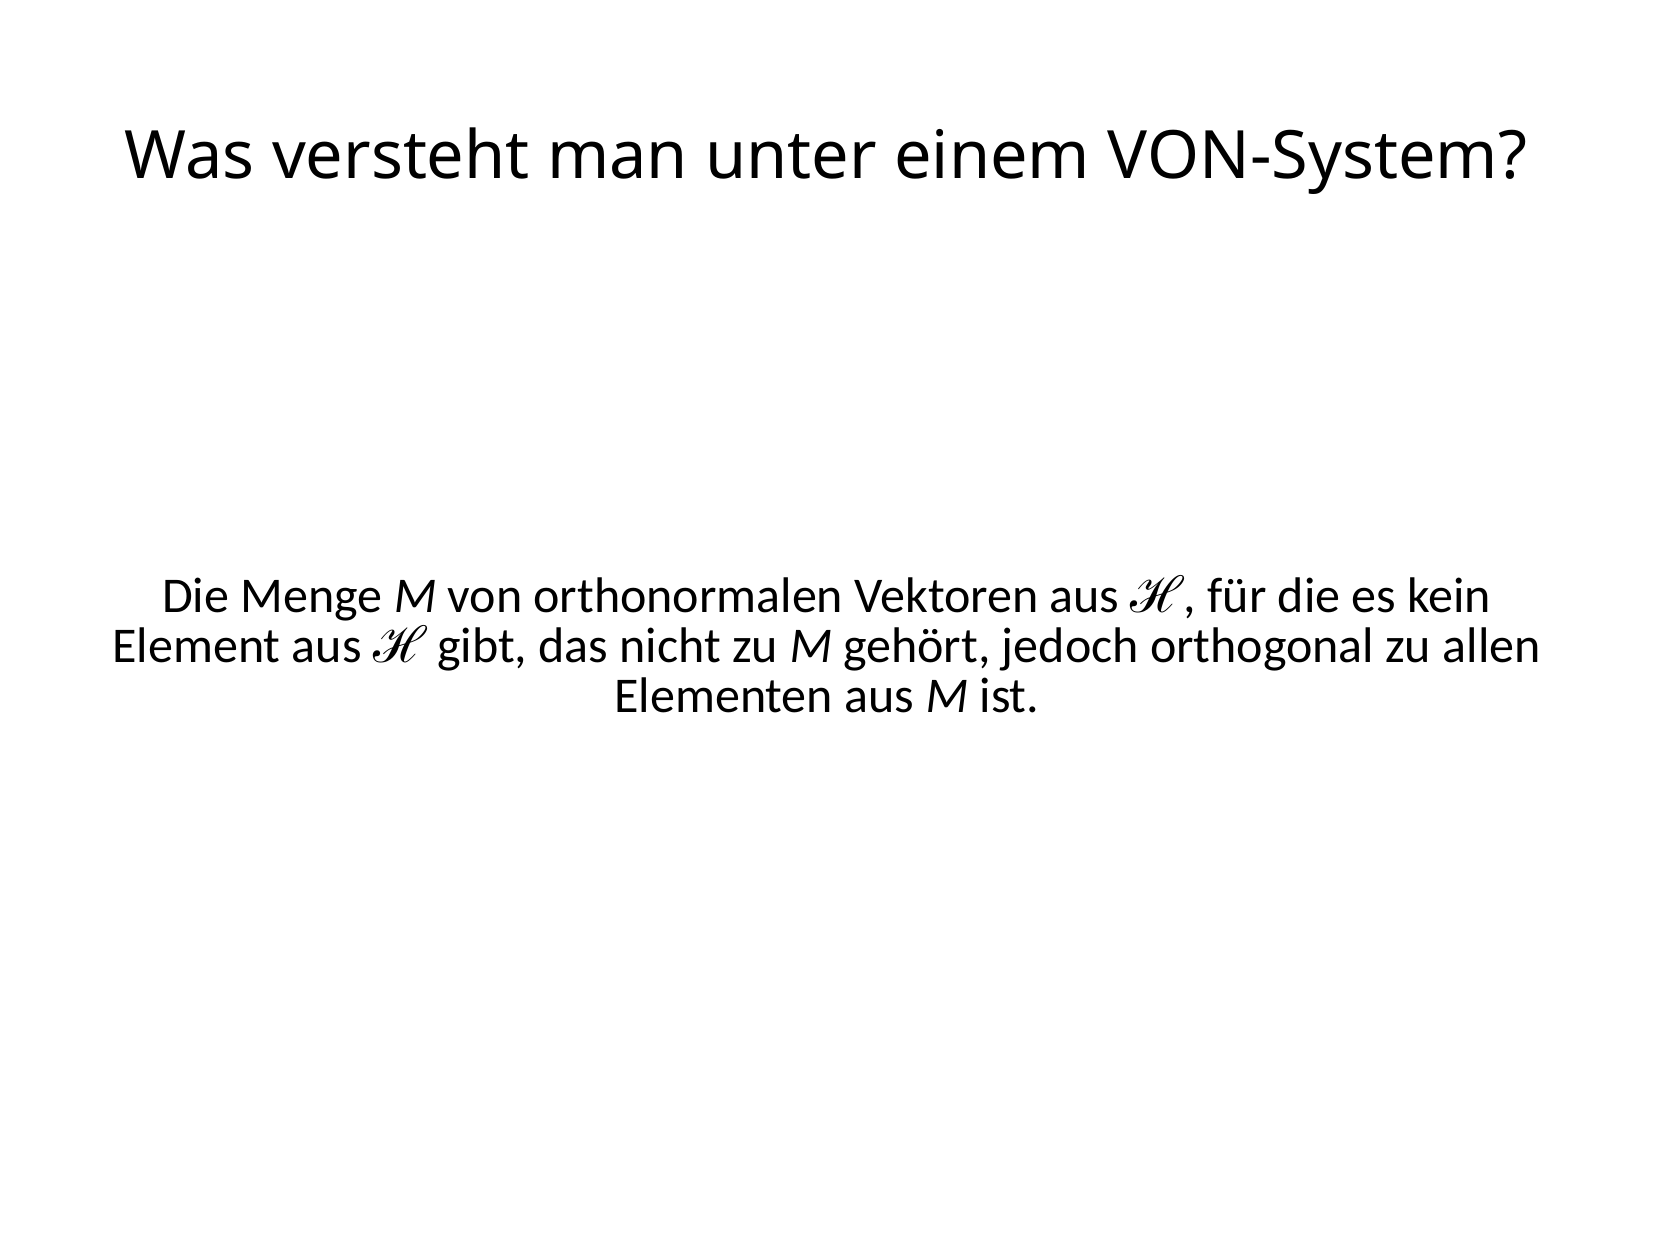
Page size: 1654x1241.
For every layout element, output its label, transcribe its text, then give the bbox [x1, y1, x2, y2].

title Was versteht man unter einem VON-System? [82, 49, 1571, 257]
subtitle Die Menge M von orthonormalen Vektoren aus ℋ, für die es kein Element aus ℋ gibt, das nicht zu M gehört, jedoch orthogonal zu allen Elementen aus M ist. [82, 290, 1571, 1010]
